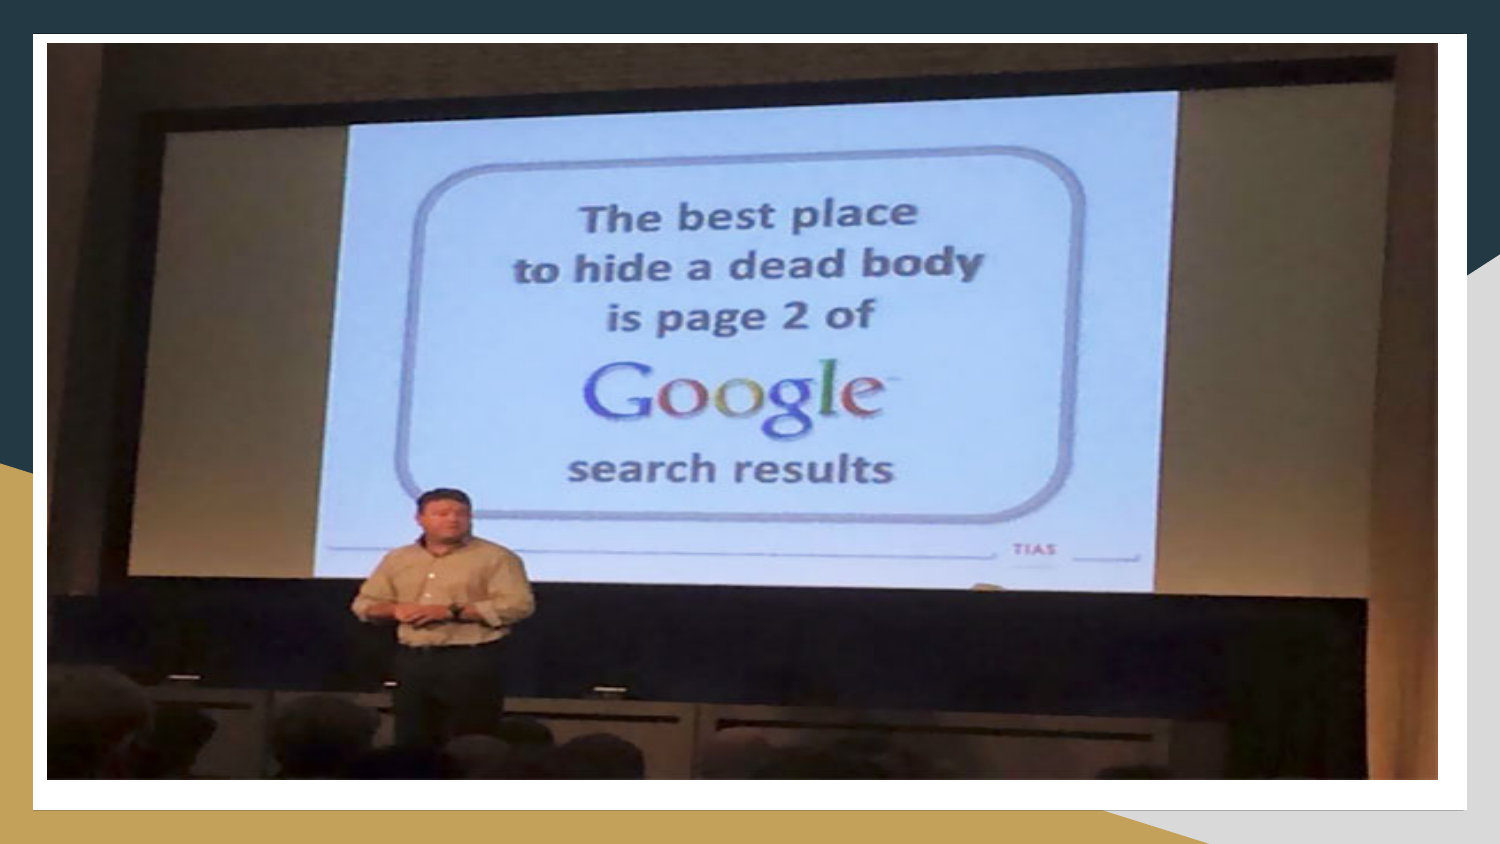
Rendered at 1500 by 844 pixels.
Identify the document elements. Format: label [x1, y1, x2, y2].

picture [47, 43, 1438, 780]
